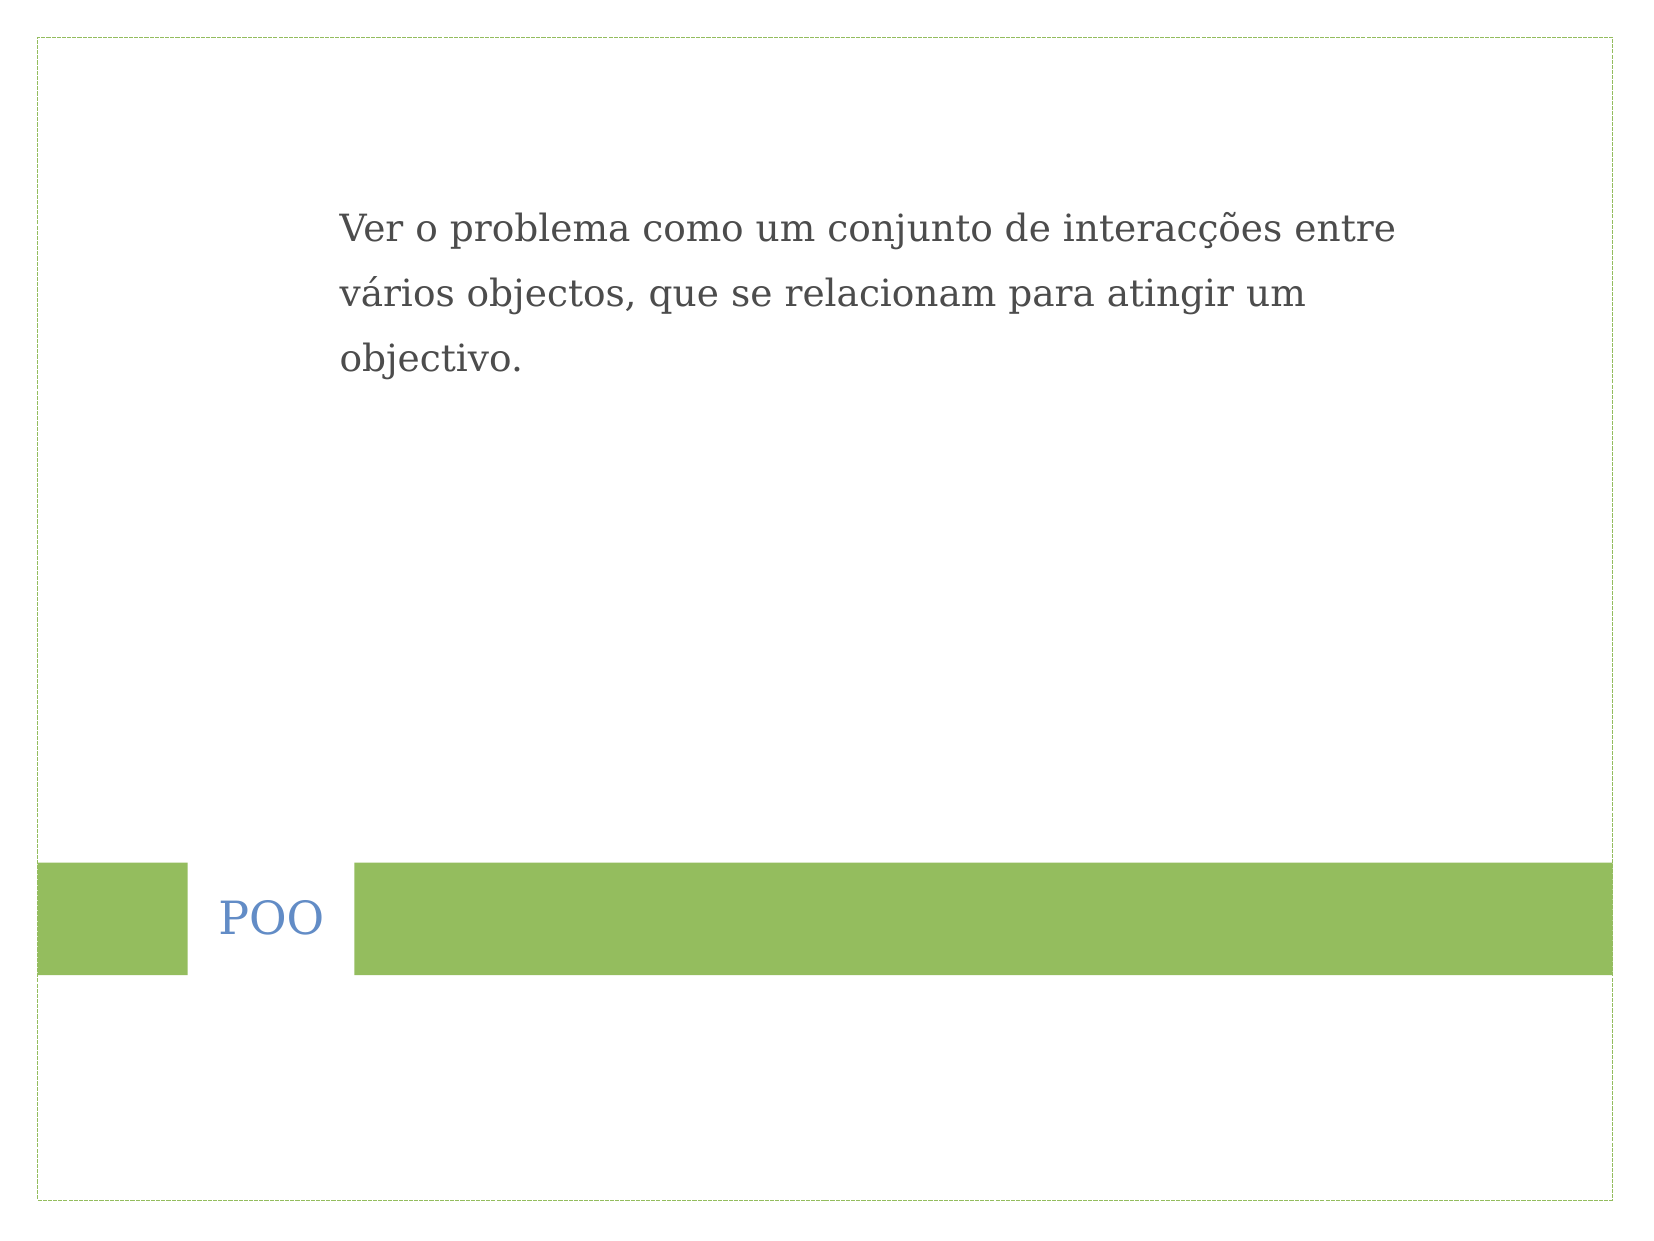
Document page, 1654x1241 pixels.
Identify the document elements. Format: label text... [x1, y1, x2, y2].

text_box POO [203, 884, 340, 953]
text_box Ver o problema como um conjunto de interacções entre vários objectos, que se relacionam para atingir um objectivo. [324, 177, 1413, 703]
text_box [354, 862, 1613, 976]
text_box [37, 862, 188, 976]
